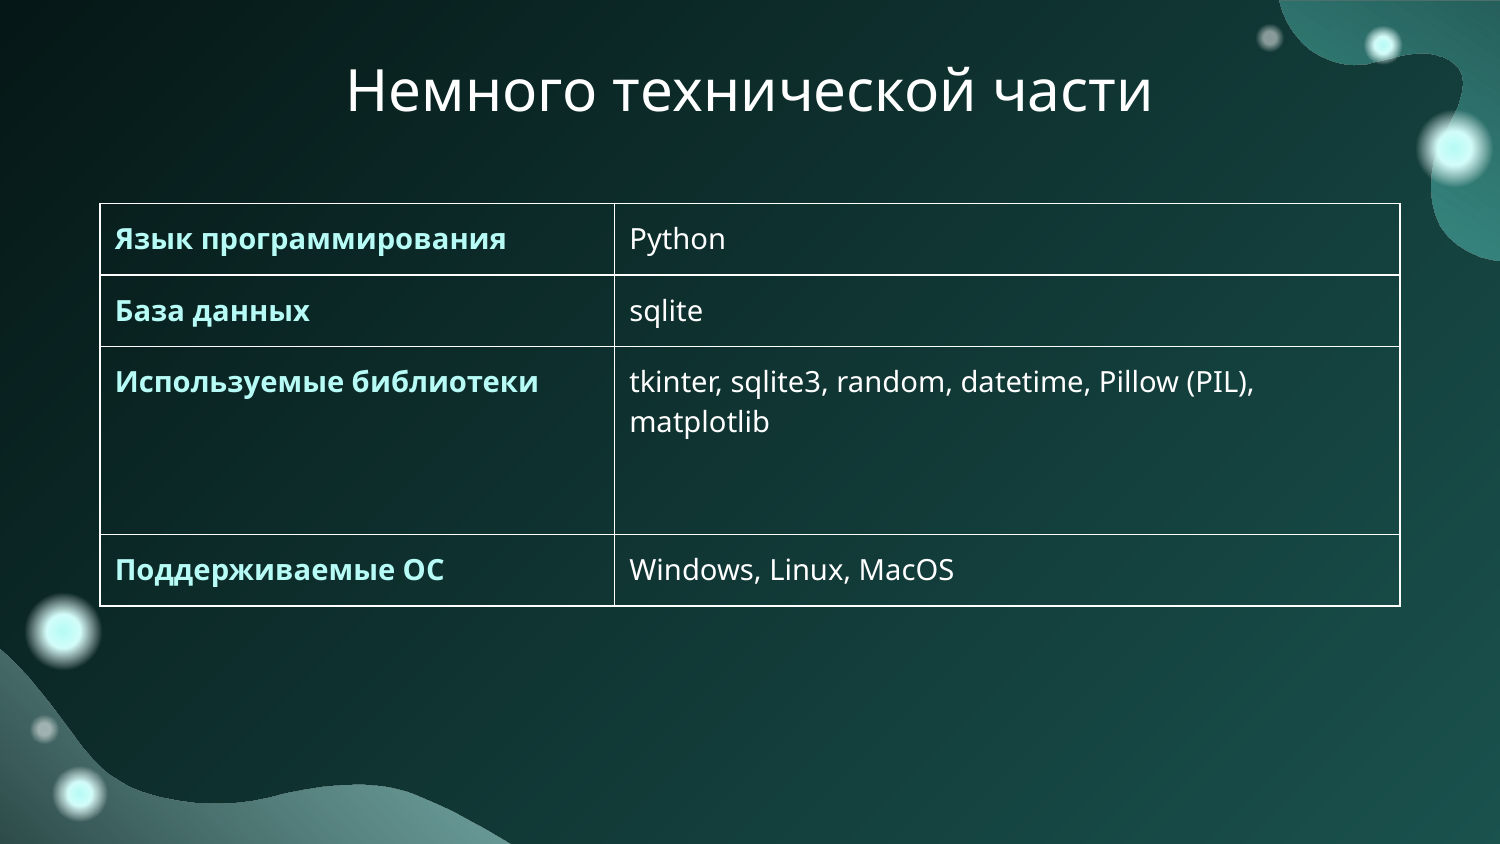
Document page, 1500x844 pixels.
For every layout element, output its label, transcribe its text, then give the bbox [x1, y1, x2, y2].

table_cell tkinter, sqlite3, random, datetime, Pillow (PIL), matplotlib [615, 347, 1399, 534]
table_header Язык программирования [101, 204, 614, 274]
table_cell Используемые библиотеки [101, 347, 614, 534]
table_cell sqlite [615, 276, 1399, 346]
table_cell Поддерживаемые ОС [101, 535, 614, 605]
table_cell База данных [101, 276, 614, 346]
table_cell Windows, Linux, MacOS [615, 535, 1399, 605]
table_header Python [615, 204, 1399, 274]
title Немного технической части [118, 37, 1382, 132]
